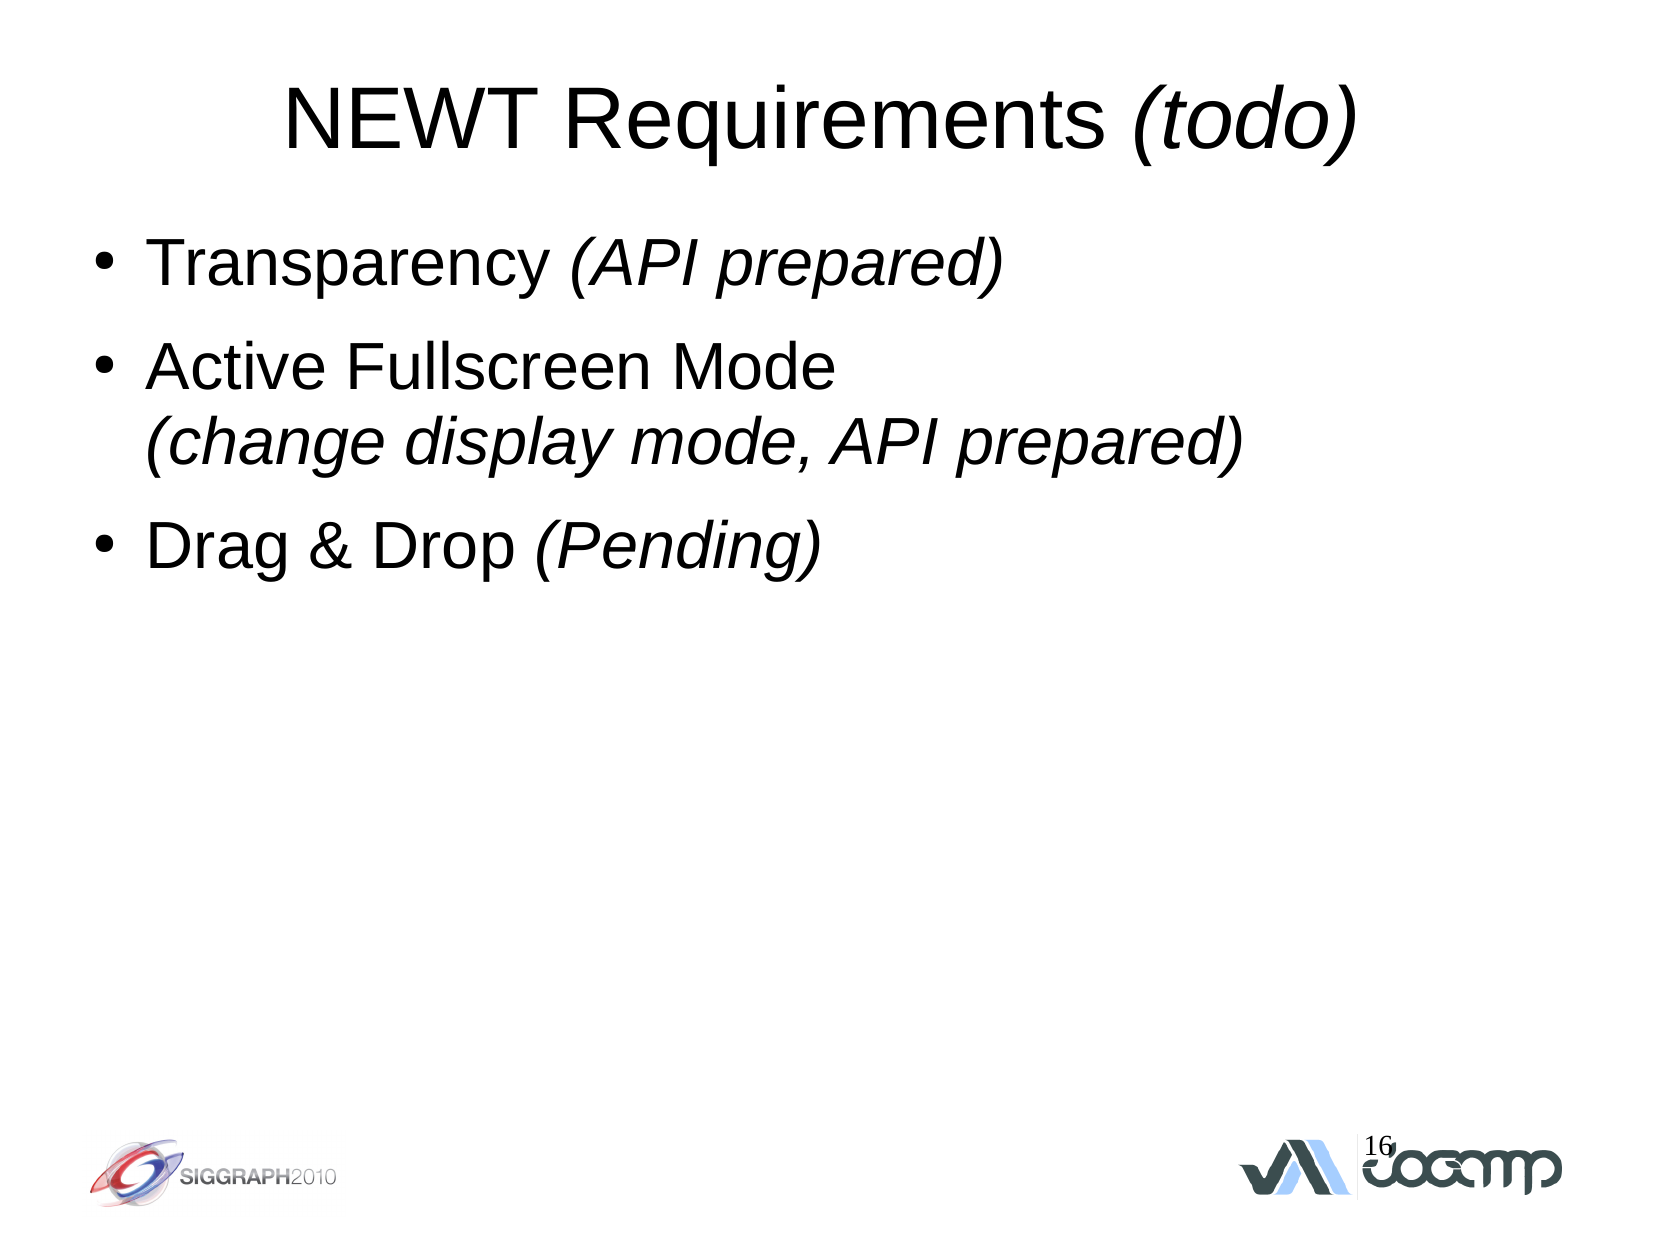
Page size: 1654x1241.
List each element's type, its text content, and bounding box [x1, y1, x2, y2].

list Transparency (API prepared) Active Fullscreen Mode (change display mode, API prepared) Drag & Drop (Pending) [75, 225, 1571, 1044]
title NEWT Requirements (todo) [68, 56, 1576, 181]
picture [1237, 1134, 1562, 1200]
picture [82, 1130, 346, 1217]
